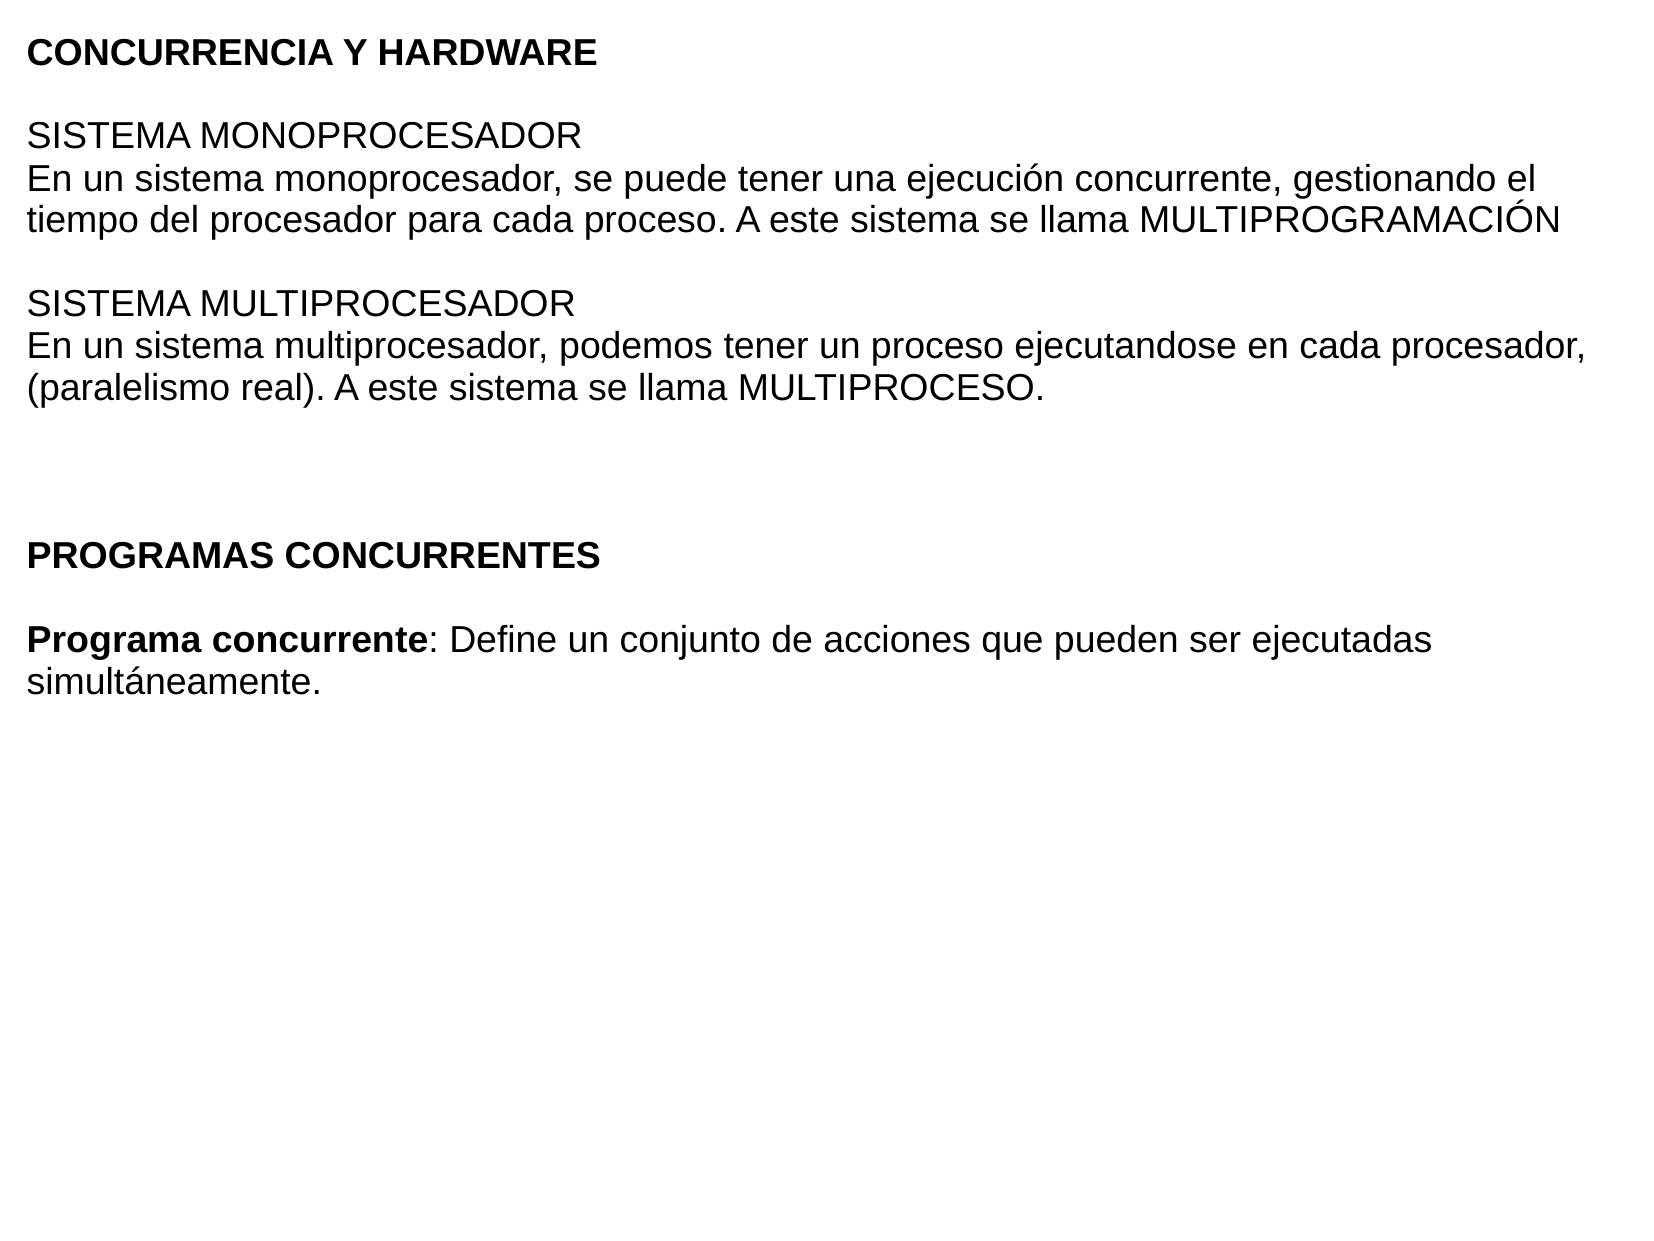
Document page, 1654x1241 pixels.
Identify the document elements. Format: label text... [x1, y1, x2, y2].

text_box CONCURRENCIA Y HARDWARE SISTEMA MONOPROCESADOR En un sistema monoprocesador, se puede tener una ejecución concurrente, gestionando el tiempo del procesador para cada proceso. A este sistema se llama MULTIPROGRAMACIÓN SISTEMA MULTIPROCESADOR En un sistema multiprocesador, podemos tener un proceso ejecutandose en cada procesador, (paralelismo real). A este sistema se llama MULTIPROCESO. PROGRAMAS CONCURRENTES Programa concurrente: Define un conjunto de acciones que pueden ser ejecutadas simultáneamente. [11, 23, 1654, 925]
